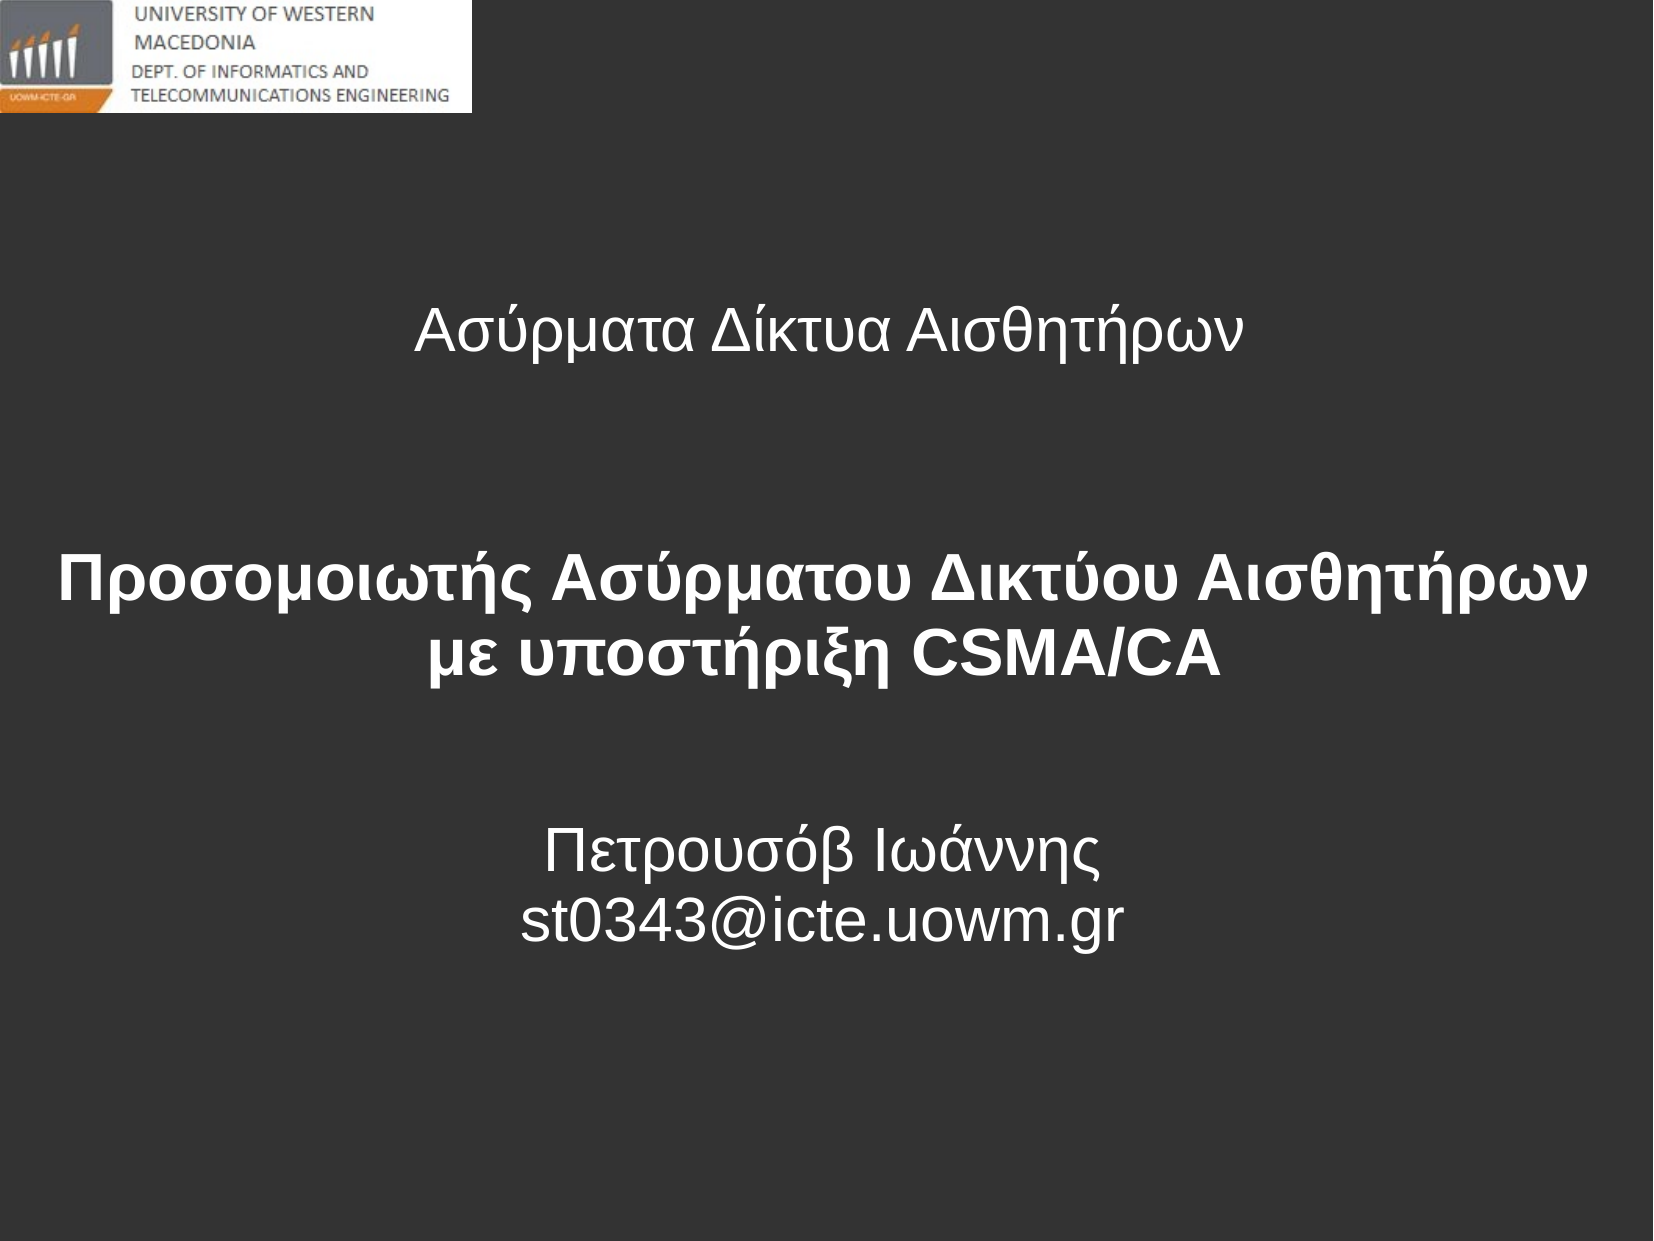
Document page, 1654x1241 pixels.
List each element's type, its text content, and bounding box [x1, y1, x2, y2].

subtitle Προσομοιωτής Ασύρματου Δικτύου Αισθητήρων με υποστήριξη CSMA/CA [45, 540, 1606, 691]
picture [0, 0, 472, 113]
text_box Ασύρματα Δίκτυα Αισθητήρων [86, 255, 1575, 406]
text_box Πετρουσόβ Ιωάννης st0343@icte.uowm.gr [491, 809, 1155, 961]
